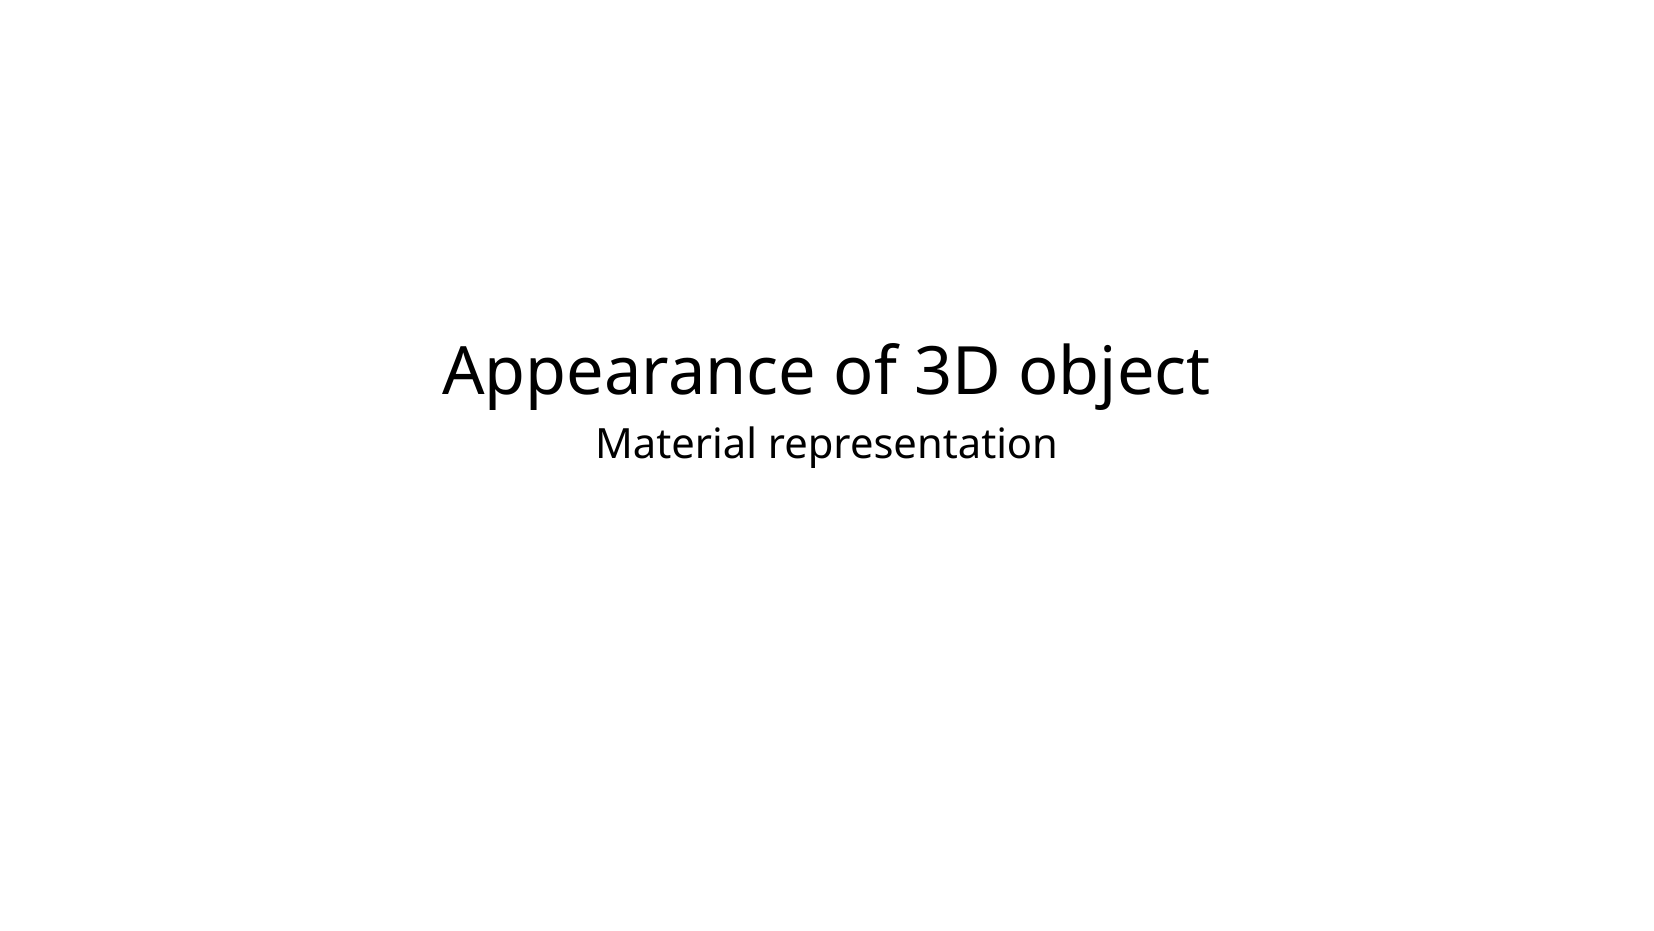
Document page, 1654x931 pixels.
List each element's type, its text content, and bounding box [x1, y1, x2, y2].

subtitle Appearance of 3D object Material representation [82, 37, 1571, 757]
